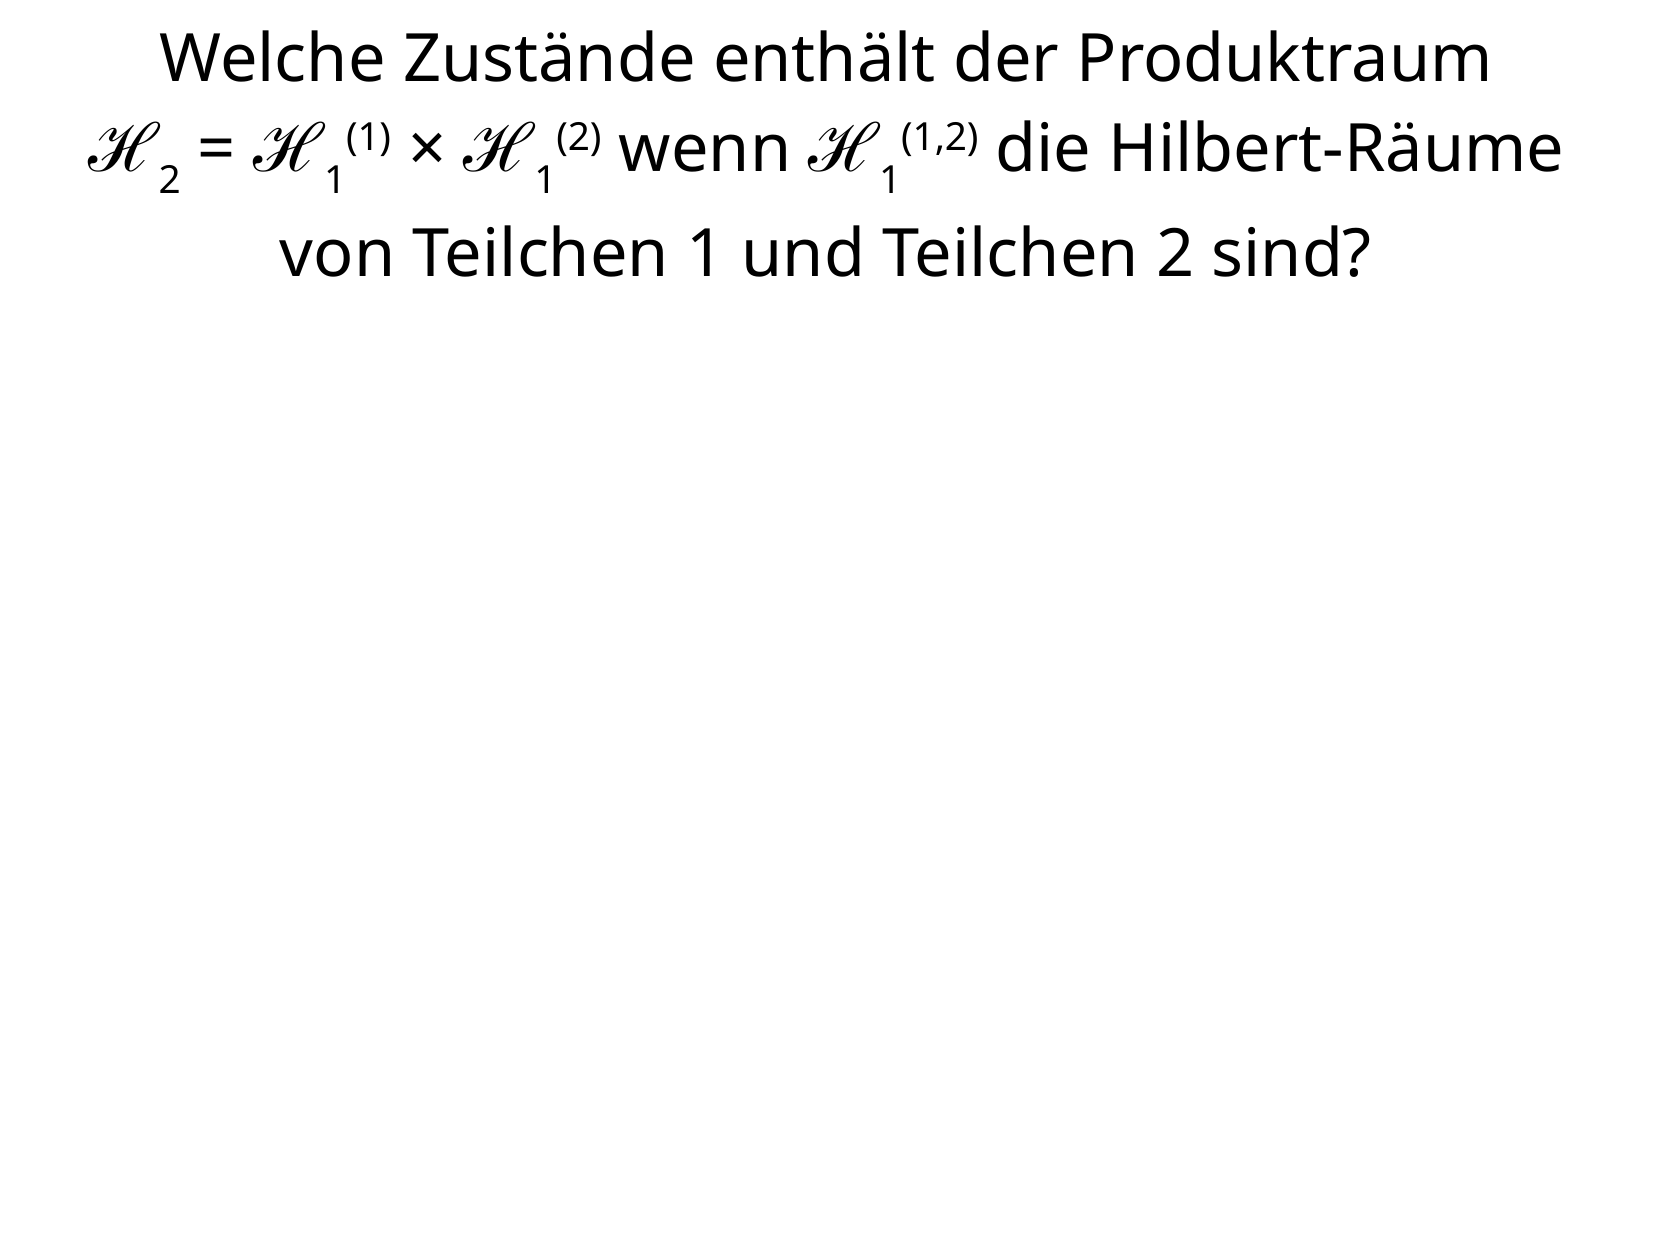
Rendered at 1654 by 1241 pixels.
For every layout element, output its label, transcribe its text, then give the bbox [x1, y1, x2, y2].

title Welche Zustände enthält der Produktraum ℋ2 = ℋ1(1) × ℋ1(2) wenn ℋ1(1,2) die Hilbert-Räume von Teilchen 1 und Teilchen 2 sind? [82, 12, 1571, 294]
